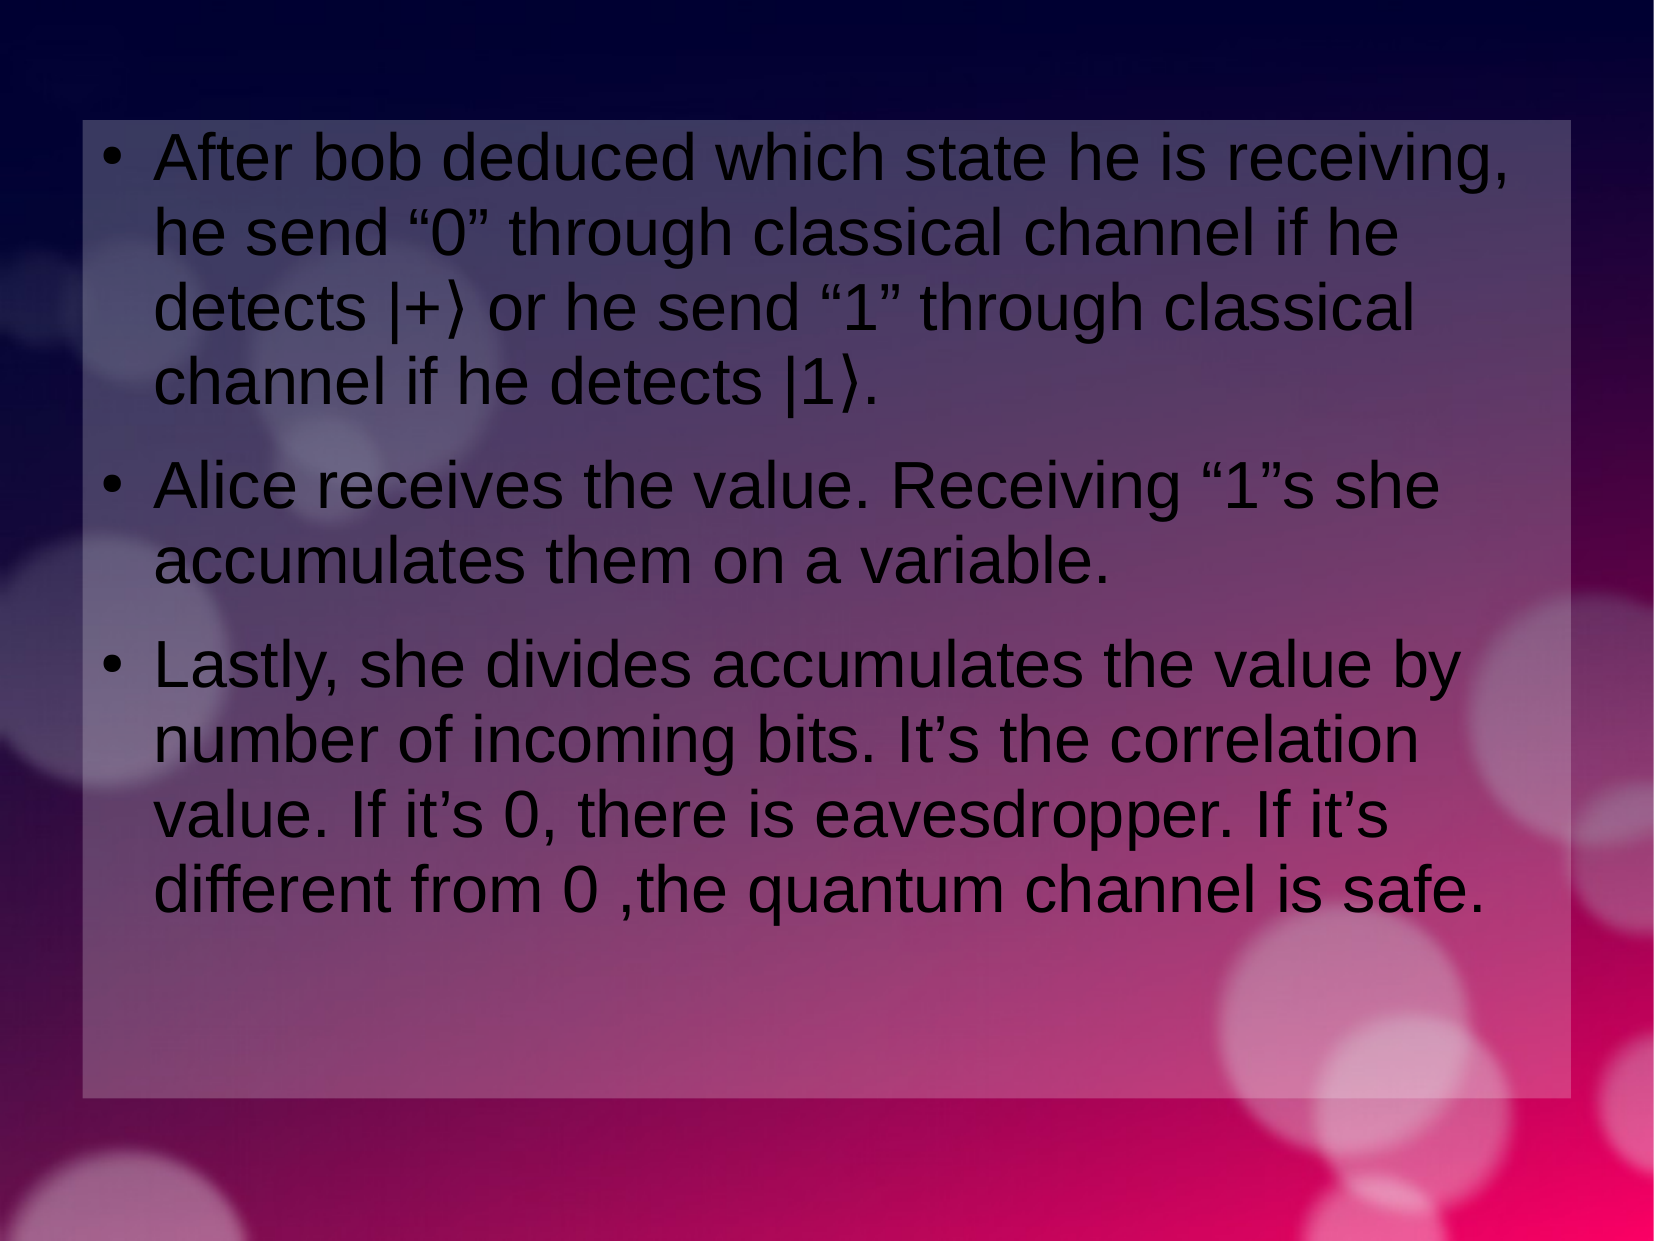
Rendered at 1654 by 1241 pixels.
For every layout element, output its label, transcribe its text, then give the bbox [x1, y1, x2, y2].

list After bob deduced which state he is receiving, he send “0” through classical channel if he detects |+⟩ or he send “1” through classical channel if he detects |1⟩. Alice receives the value. Receiving “1”s she accumulates them on a variable. Lastly, she divides accumulates the value by number of incoming bits. It’s the correlation value. If it’s 0, there is eavesdropper. If it’s different from 0 ,the quantum channel is safe. [82, 120, 1571, 1099]
picture [0, 0, 1654, 1241]
